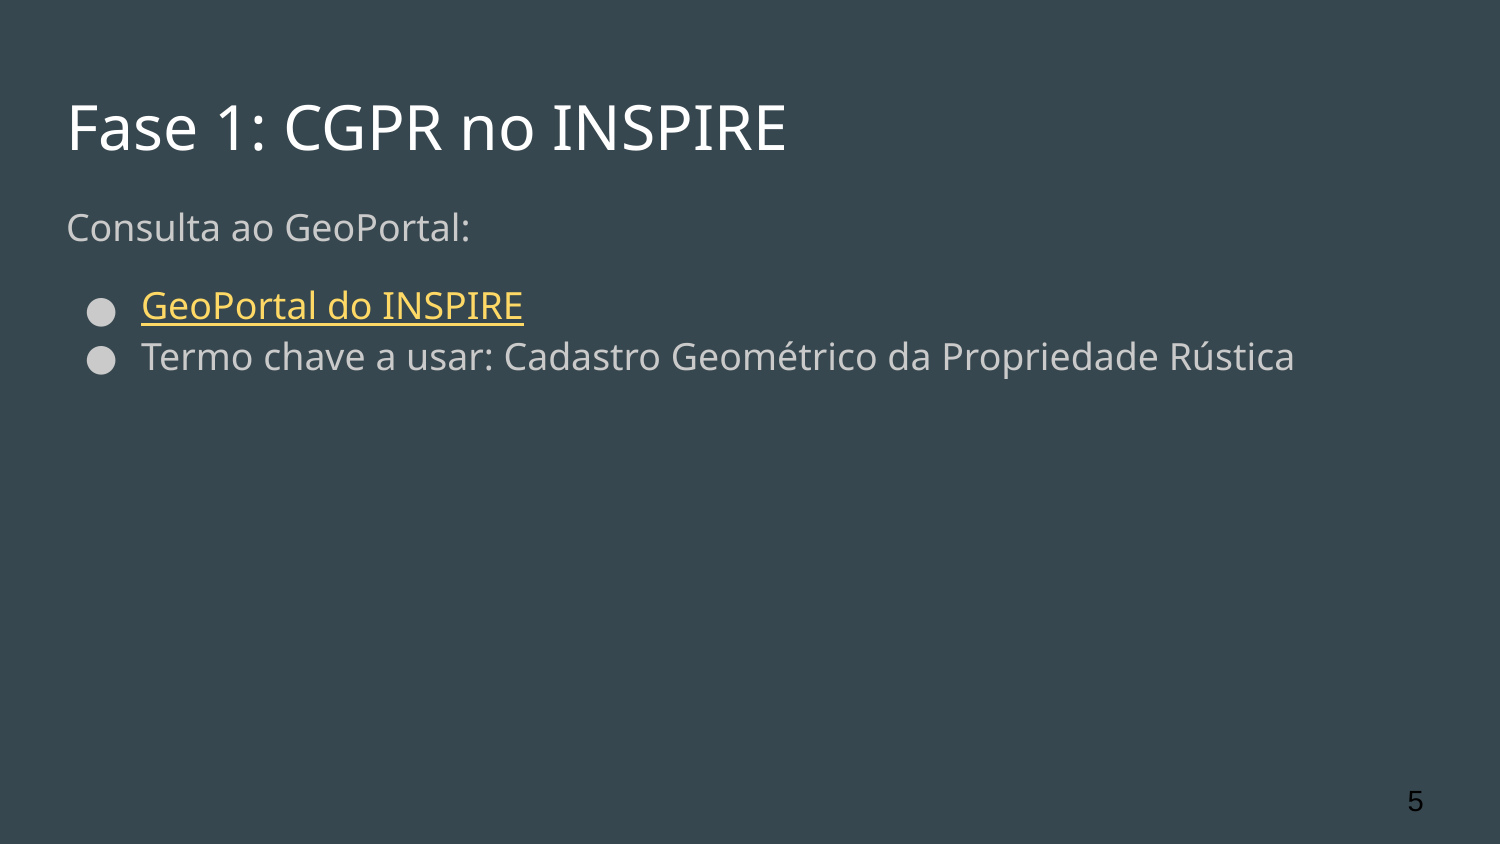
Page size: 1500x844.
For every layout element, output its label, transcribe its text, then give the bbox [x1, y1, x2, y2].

list Consulta ao GeoPortal: GeoPortal do INSPIRE Termo chave a usar: Cadastro Geométrico da Propriedade Rústica [51, 189, 1449, 750]
slide_number <number> [1392, 767, 1483, 833]
title Fase 1: CGPR no INSPIRE [51, 72, 1449, 167]
